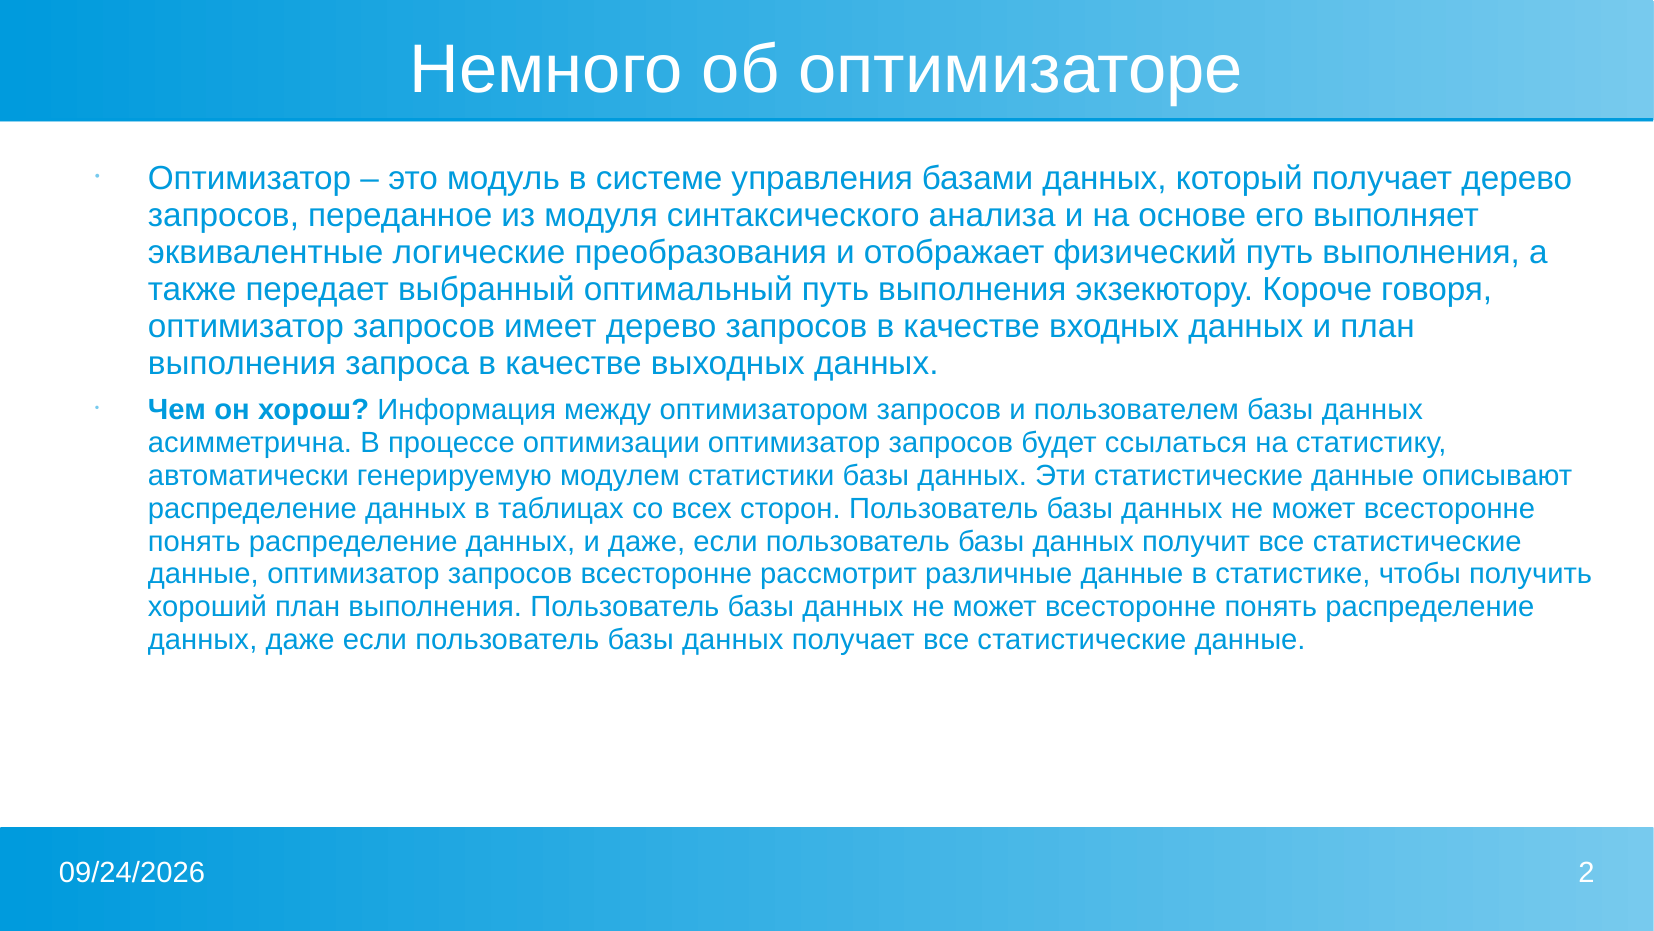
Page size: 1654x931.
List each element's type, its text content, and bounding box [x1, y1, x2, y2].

title Немного об оптимизаторе [59, 29, 1595, 108]
list Оптимизатор – это модуль в системе управления базами данных, который получает дерево запросов, переданное из модуля синтаксического анализа и на основе его выполняет эквивалентные логические преобразования и отображает физический путь выполнения, а также передает выбранный оптимальный путь выполнения экзекютору. Короче говоря, оптимизатор запросов имеет дерево запросов в качестве входных данных и план выполнения запроса в качестве выходных данных. Чем он хорош? Информация между оптимизатором запросов и пользователем базы данных асимметрична. В процессе оптимизации оптимизатор запросов будет ссылаться на статистику, автоматически генерируемую модулем статистики базы данных. Эти статистические данные описывают распределение данных в таблицах со всех сторон. Пользователь базы данных не может всесторонне понять распределение данных, и даже, если пользователь базы данных получит все статистические данные, оптимизатор запросов всесторонне рассмотрит различные данные в статистике, чтобы получить хороший план выполнения. Пользователь базы данных не может всесторонне понять распределение данных, даже если пользователь базы данных получает все статистические данные. [77, 159, 1613, 751]
